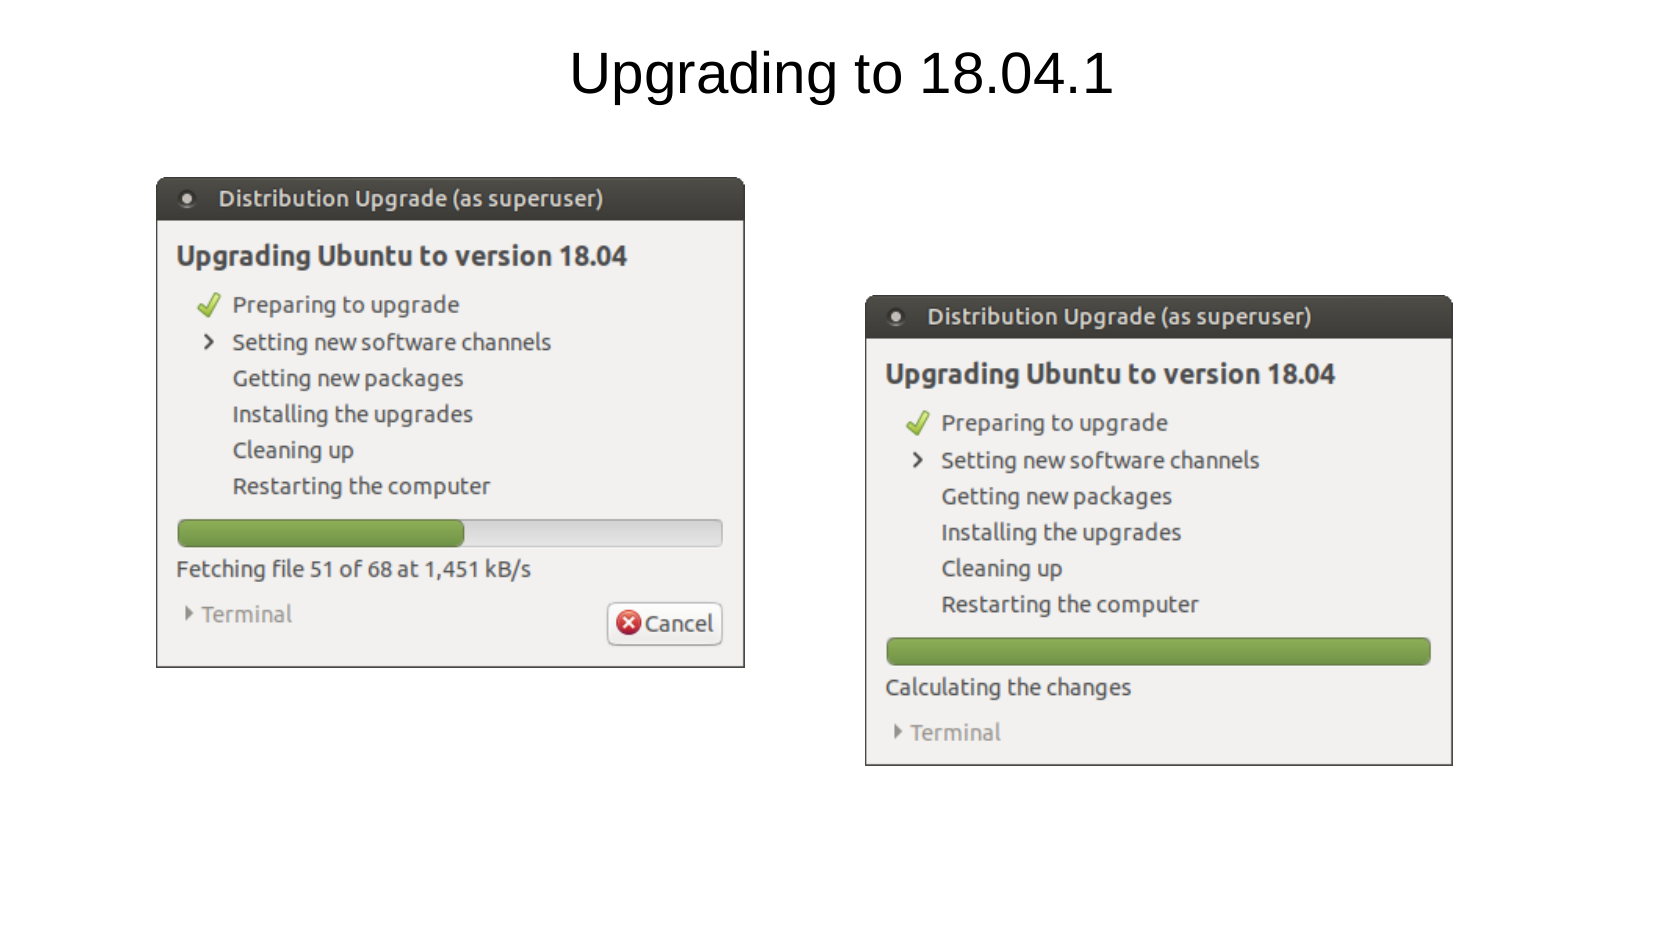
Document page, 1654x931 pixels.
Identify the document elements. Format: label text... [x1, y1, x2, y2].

title Upgrading to 18.04.1 [30, 8, 1621, 139]
picture [865, 295, 1453, 766]
picture [156, 177, 745, 668]
